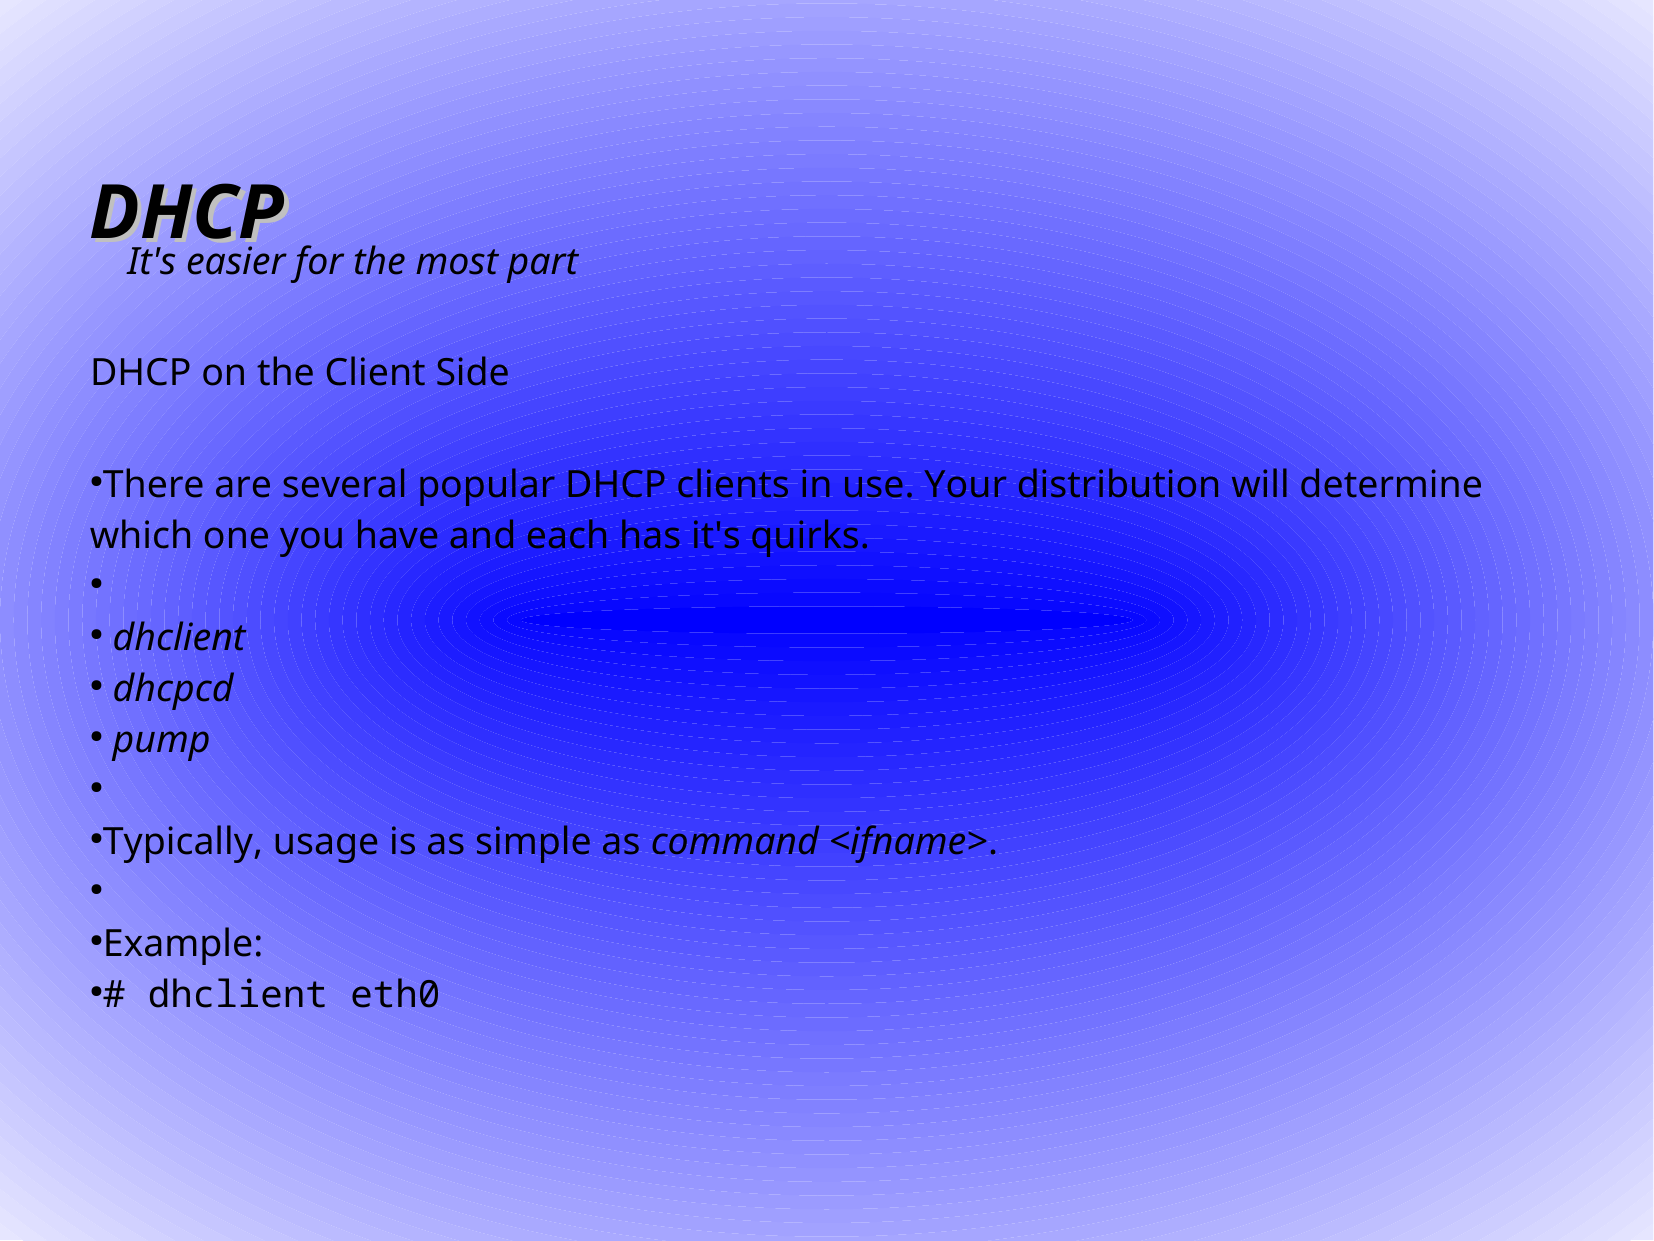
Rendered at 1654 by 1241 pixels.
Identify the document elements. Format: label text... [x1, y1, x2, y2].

text_box There are several popular DHCP clients in use. Your distribution will determine which one you have and each has it's quirks. dhclient dhcpcd pump Typically, usage is as simple as command <ifname>. Example: # dhclient eth0 [75, 450, 1576, 1114]
text_box It's easier for the most part [112, 227, 788, 301]
text_box DHCP [75, 150, 788, 263]
text_box DHCP on the Client Side [75, 338, 751, 414]
